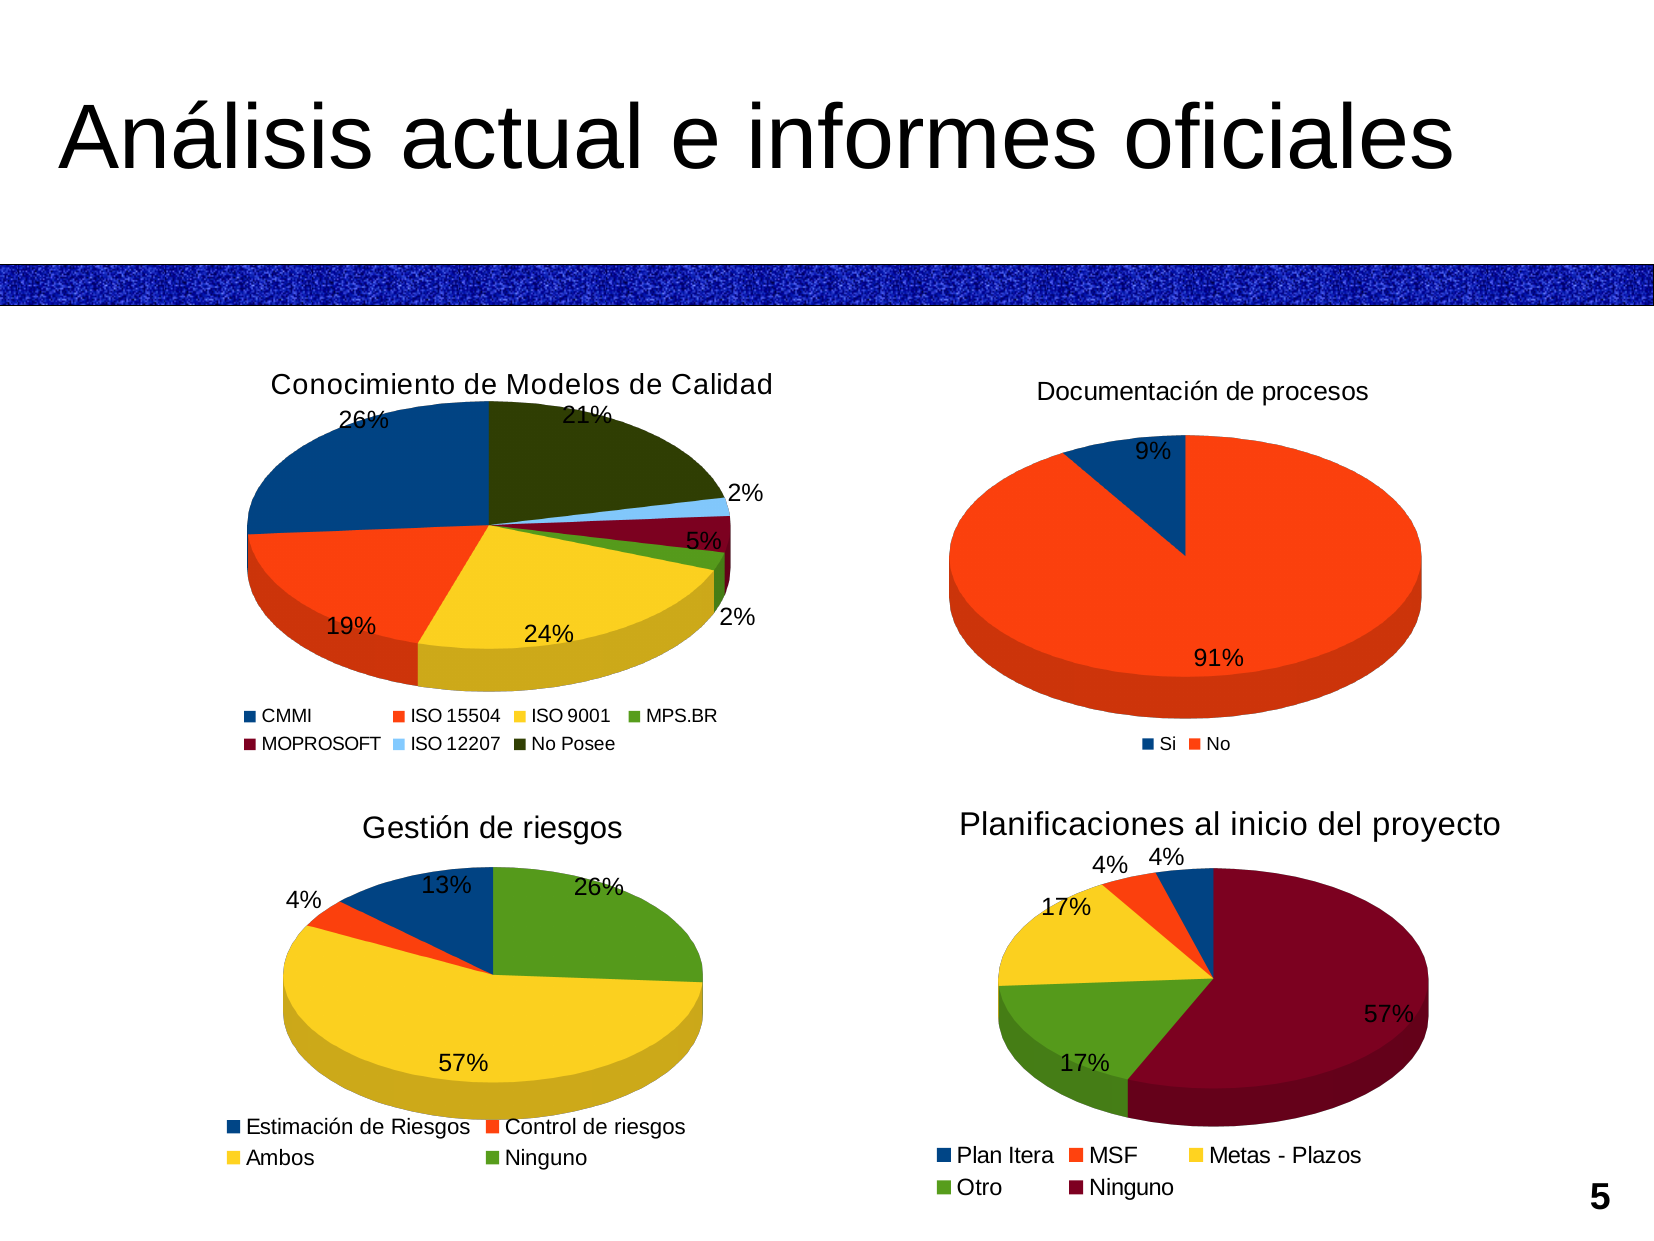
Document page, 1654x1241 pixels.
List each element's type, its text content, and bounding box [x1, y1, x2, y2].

chart [115, 350, 1524, 781]
picture [0, 265, 1653, 305]
title Análisis actual e informes oficiales [58, 14, 1595, 260]
text_box <número> [1575, 1168, 1654, 1240]
chart [144, 792, 839, 1209]
chart [849, 786, 1593, 1222]
